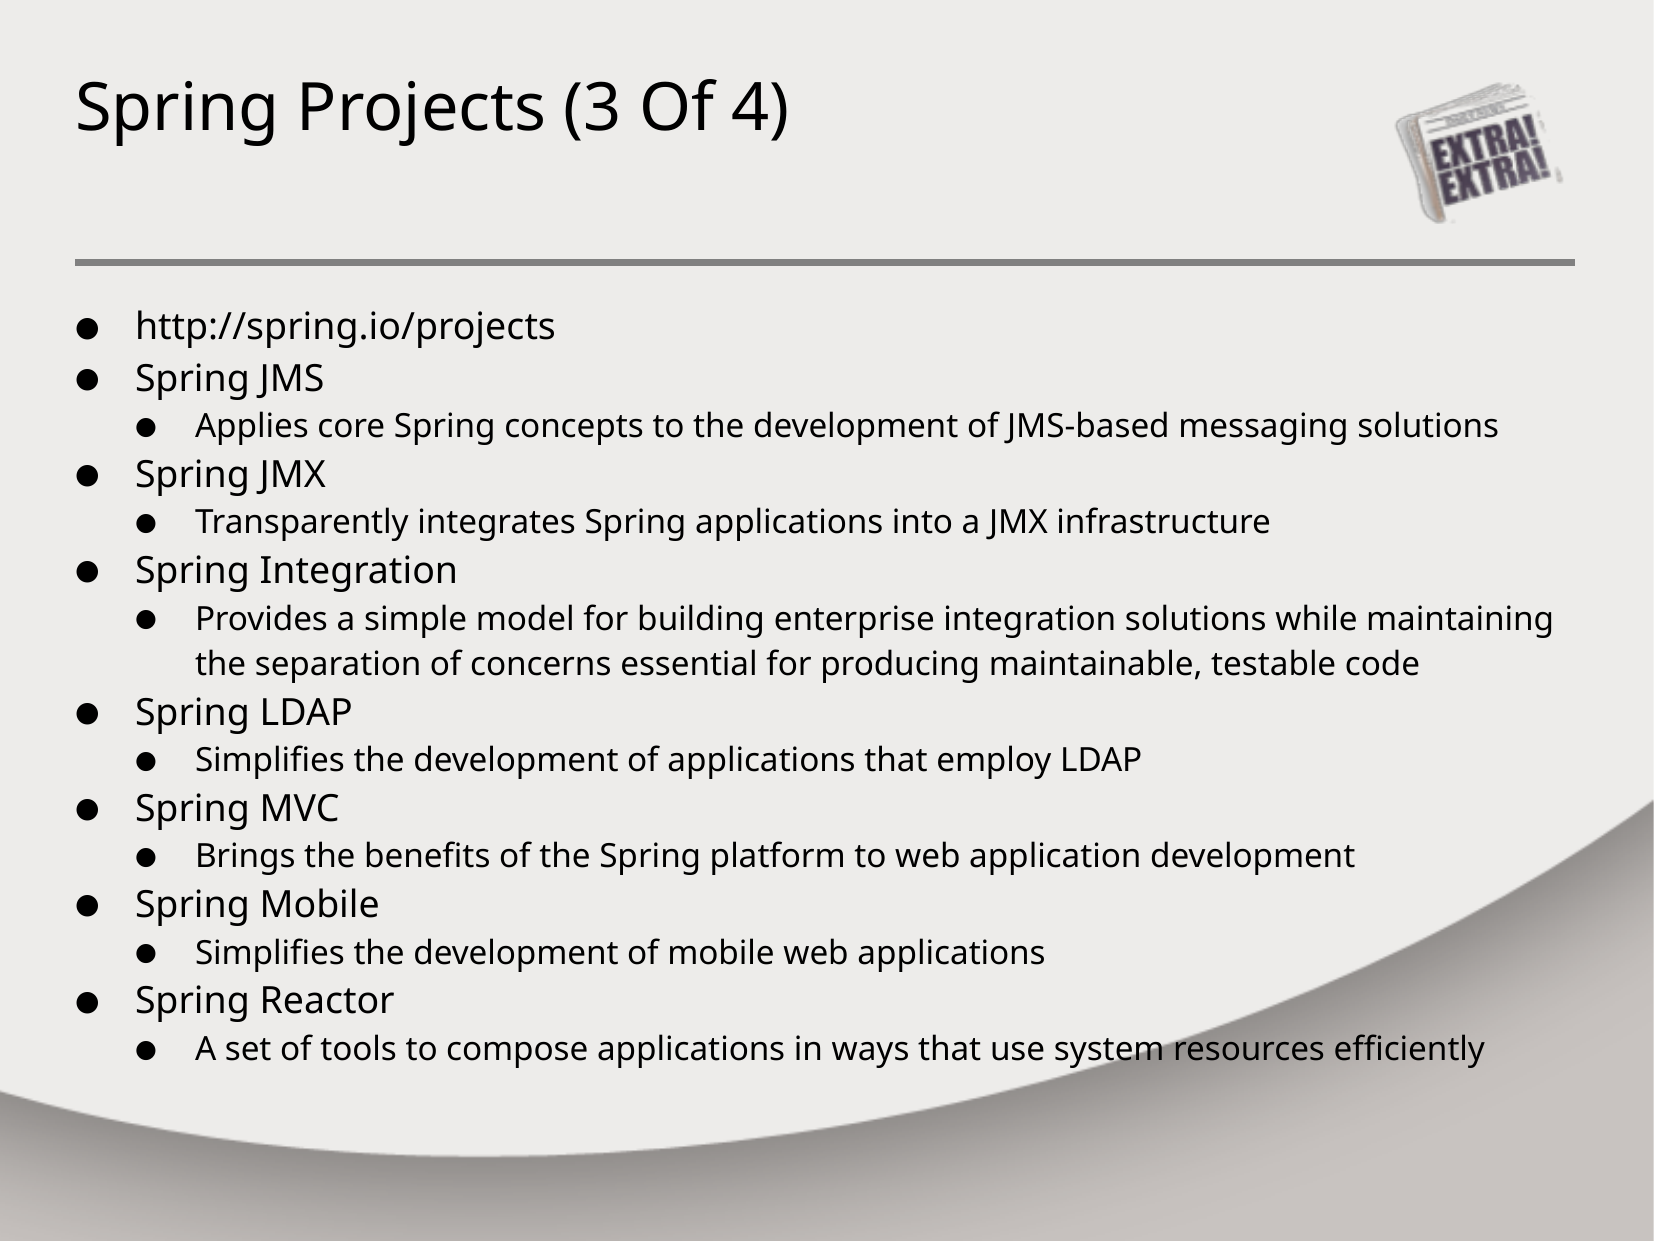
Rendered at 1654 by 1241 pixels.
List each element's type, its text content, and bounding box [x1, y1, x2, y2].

picture [0, 0, 1654, 1241]
title Spring Projects (3 Of 4) [75, 75, 1387, 226]
list http://spring.io/projects Spring JMS Applies core Spring concepts to the development of JMS-based messaging solutions Spring JMX Transparently integrates Spring applications into a JMX infrastructure Spring Integration Provides a simple model for building enterprise integration solutions while maintaining the separation of concerns essential for producing maintainable, testable code Spring LDAP Simplifies the development of applications that employ LDAP Spring MVC Brings the benefits of the Spring platform to web application development Spring Mobile Simplifies the development of mobile web applications Spring Reactor A set of tools to compose applications in ways that use system resources efficiently [75, 300, 1576, 1163]
